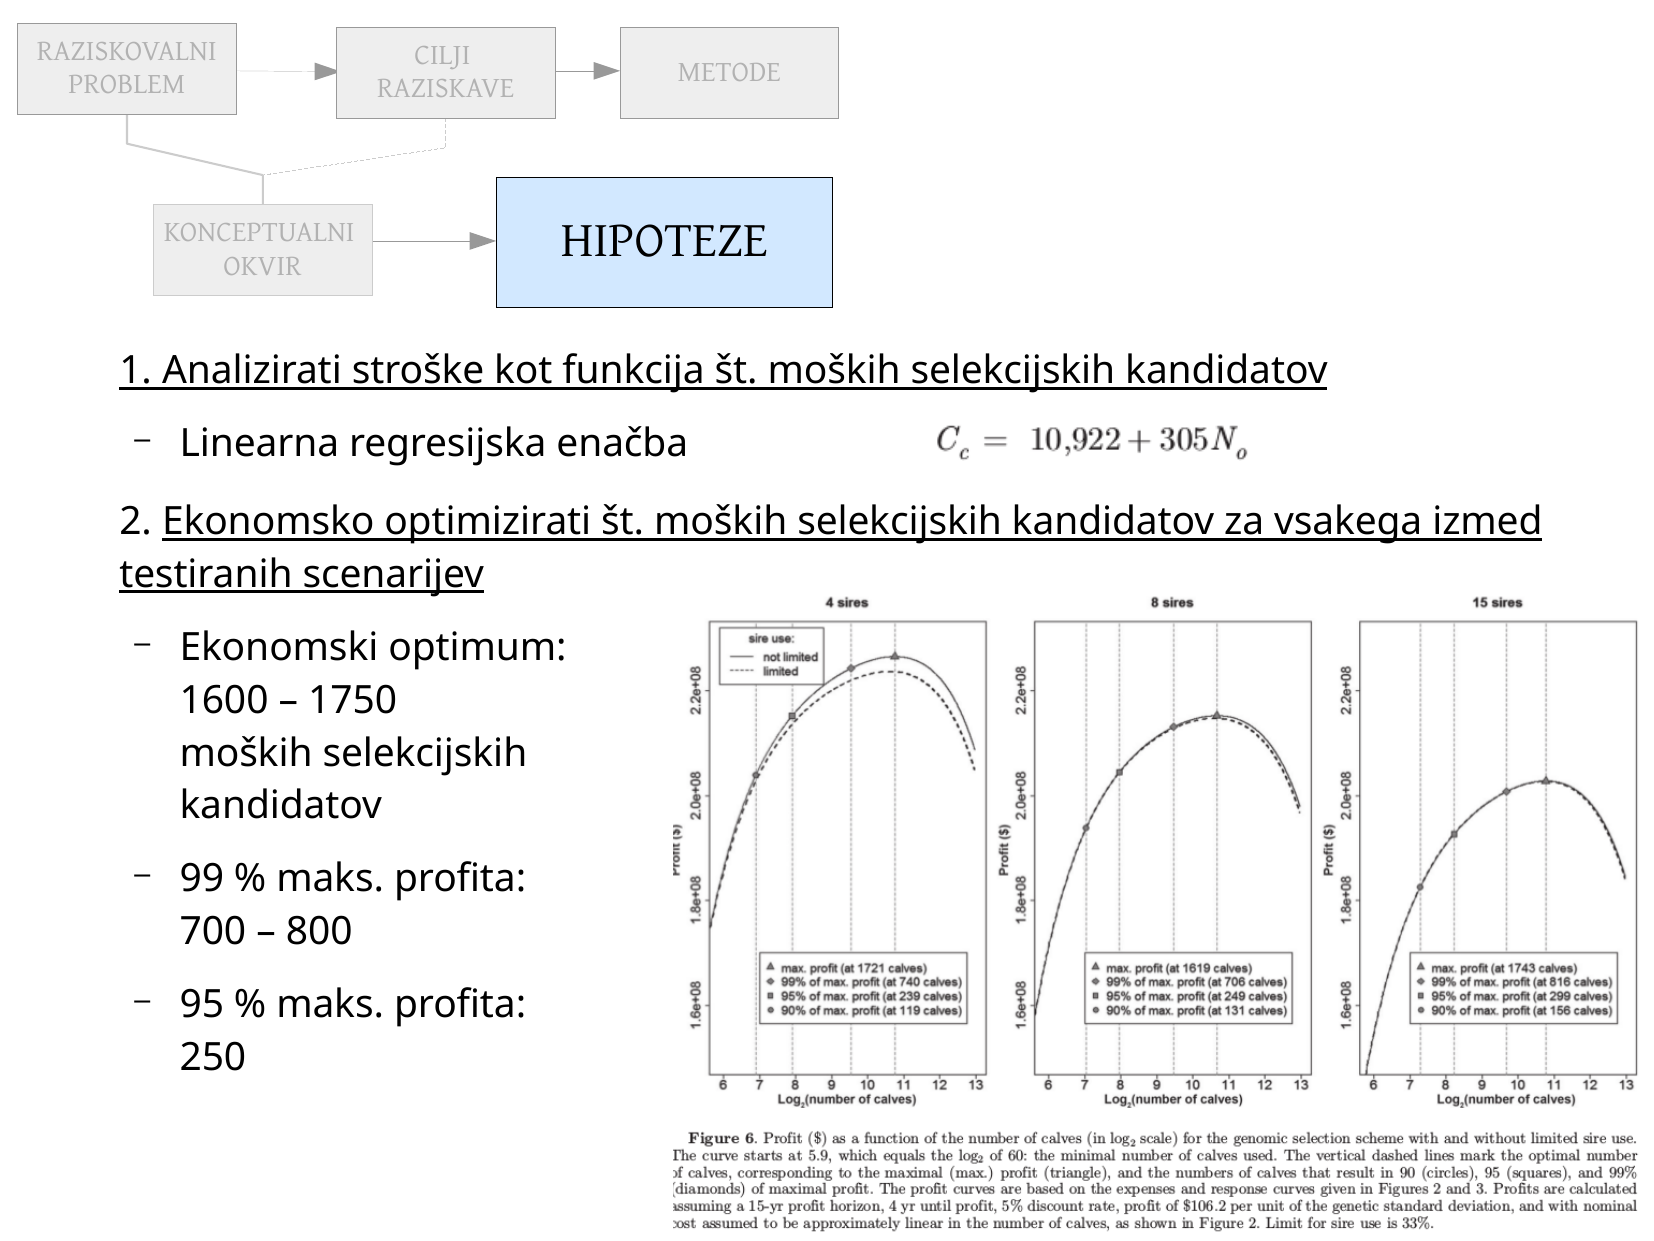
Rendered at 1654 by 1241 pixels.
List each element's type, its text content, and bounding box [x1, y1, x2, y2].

text_box KONCEPTUALNI OKVIR [153, 204, 373, 296]
text_box METODE [620, 27, 839, 119]
text_box RAZISKOVALNI PROBLEM [17, 23, 237, 115]
picture [673, 590, 1654, 1241]
text_box HIPOTEZE [496, 177, 833, 308]
text_box CILJI RAZISKAVE [336, 27, 556, 119]
list 1. Analizirati stroške kot funkcija št. moških selekcijskih kandidatov Linearna regresijska enačba 2. Ekonomsko optimizirati št. moških selekcijskih kandidatov za vsakega izmed testiranih scenarijev Ekonomski optimum: 1600 – 1750 moških selekcijskih kandidatov 99 % maks. profita: 700 – 800 95 % maks. profita: 250 [59, 342, 1548, 1087]
picture [911, 412, 1252, 461]
